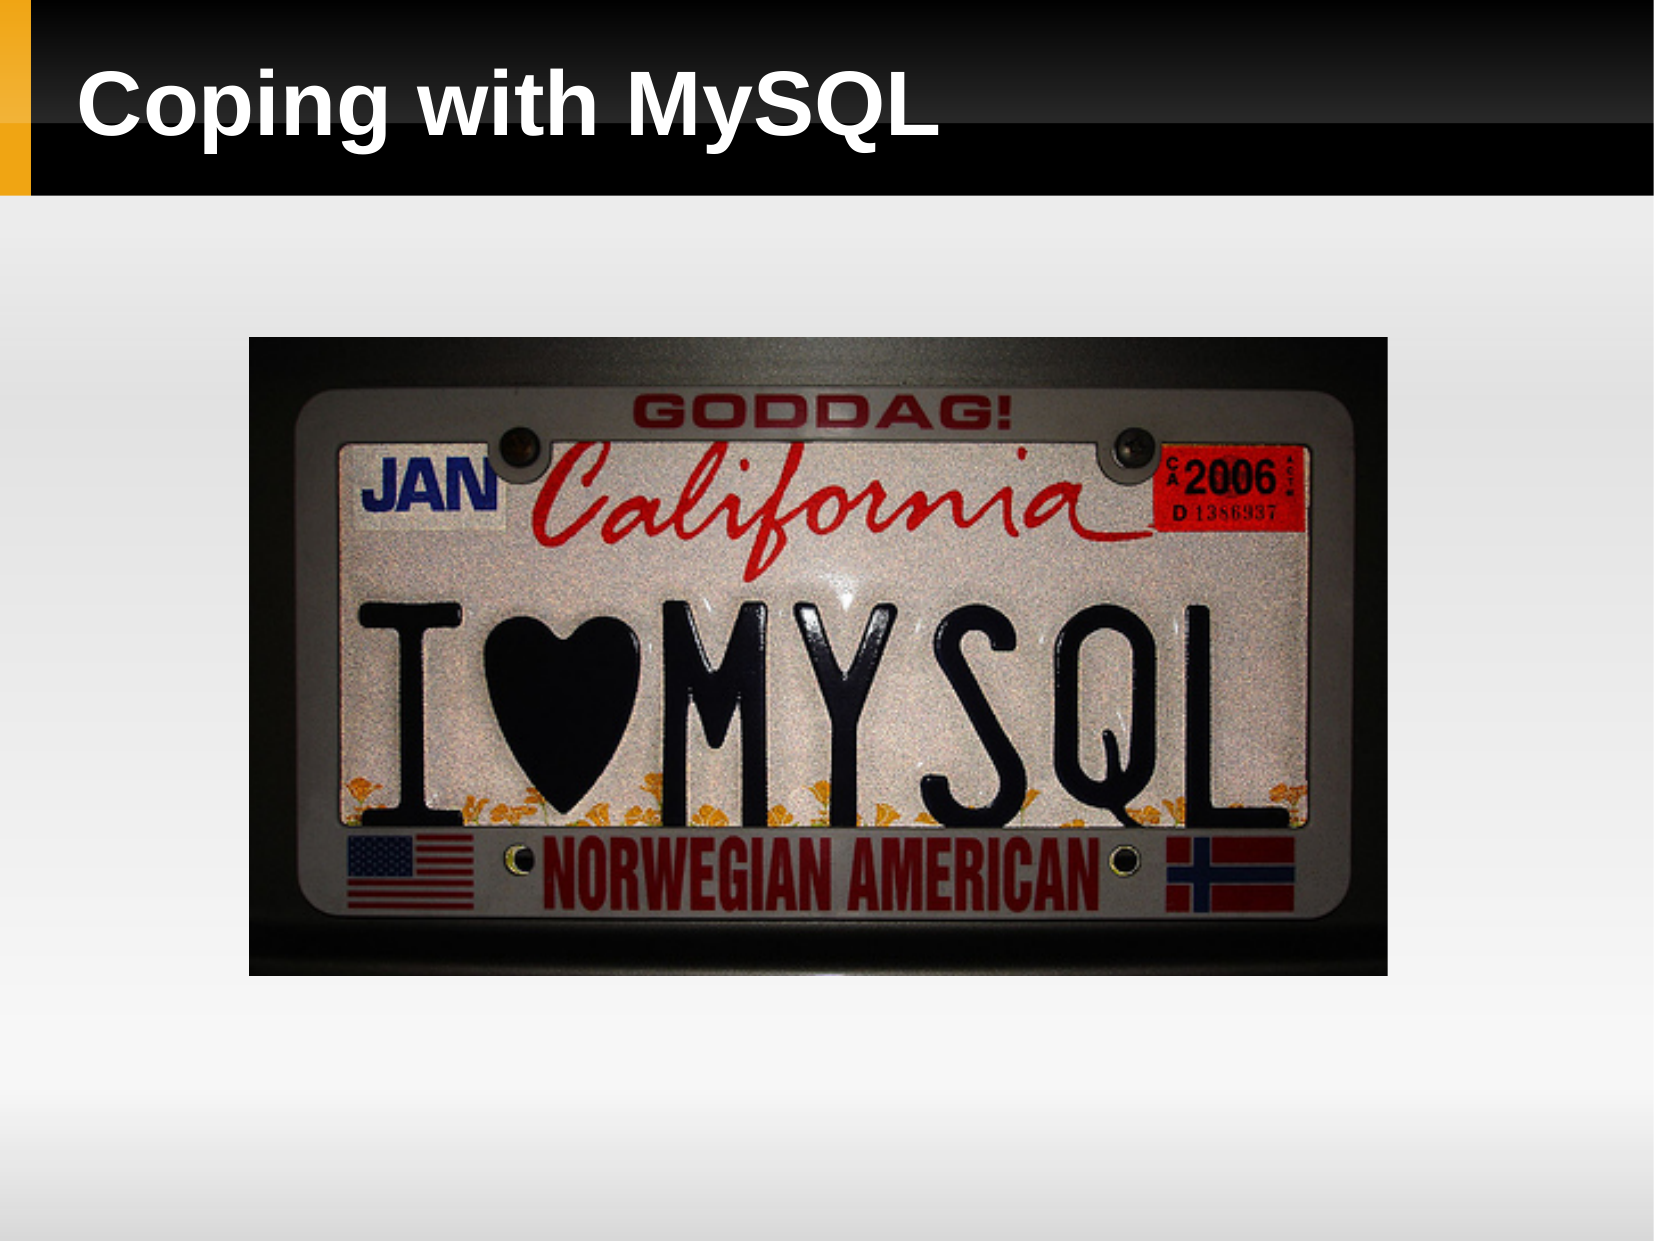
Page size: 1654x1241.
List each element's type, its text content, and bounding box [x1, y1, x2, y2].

picture [0, 0, 1654, 1241]
title Coping with MySQL [76, 0, 1565, 208]
